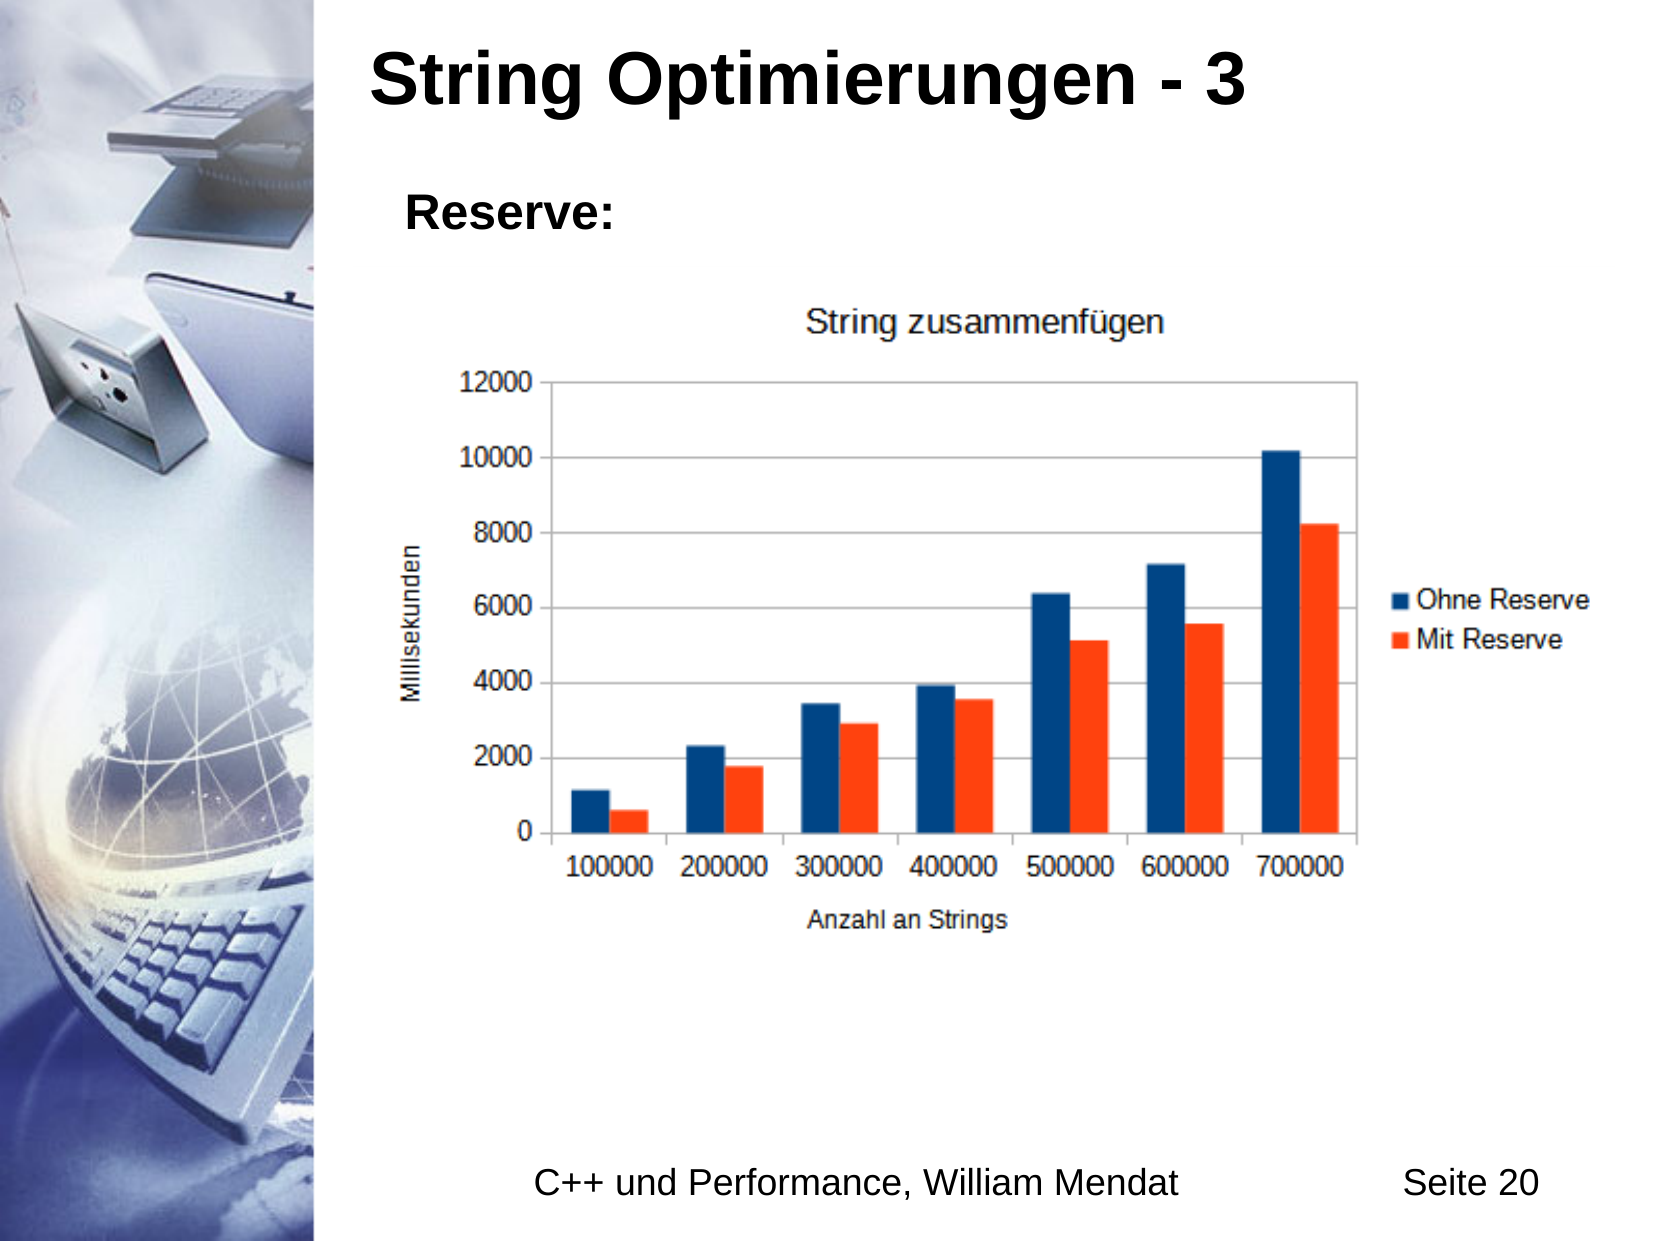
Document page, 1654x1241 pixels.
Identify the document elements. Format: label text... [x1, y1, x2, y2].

text_box Seite 20 [1387, 1153, 1625, 1211]
text_box String Optimierungen - 3 [354, 29, 1625, 129]
text_box Reserve: [354, 177, 1536, 265]
picture [0, 0, 1654, 1241]
text_box C++ und Performance, William Mendat [354, 1153, 1359, 1241]
